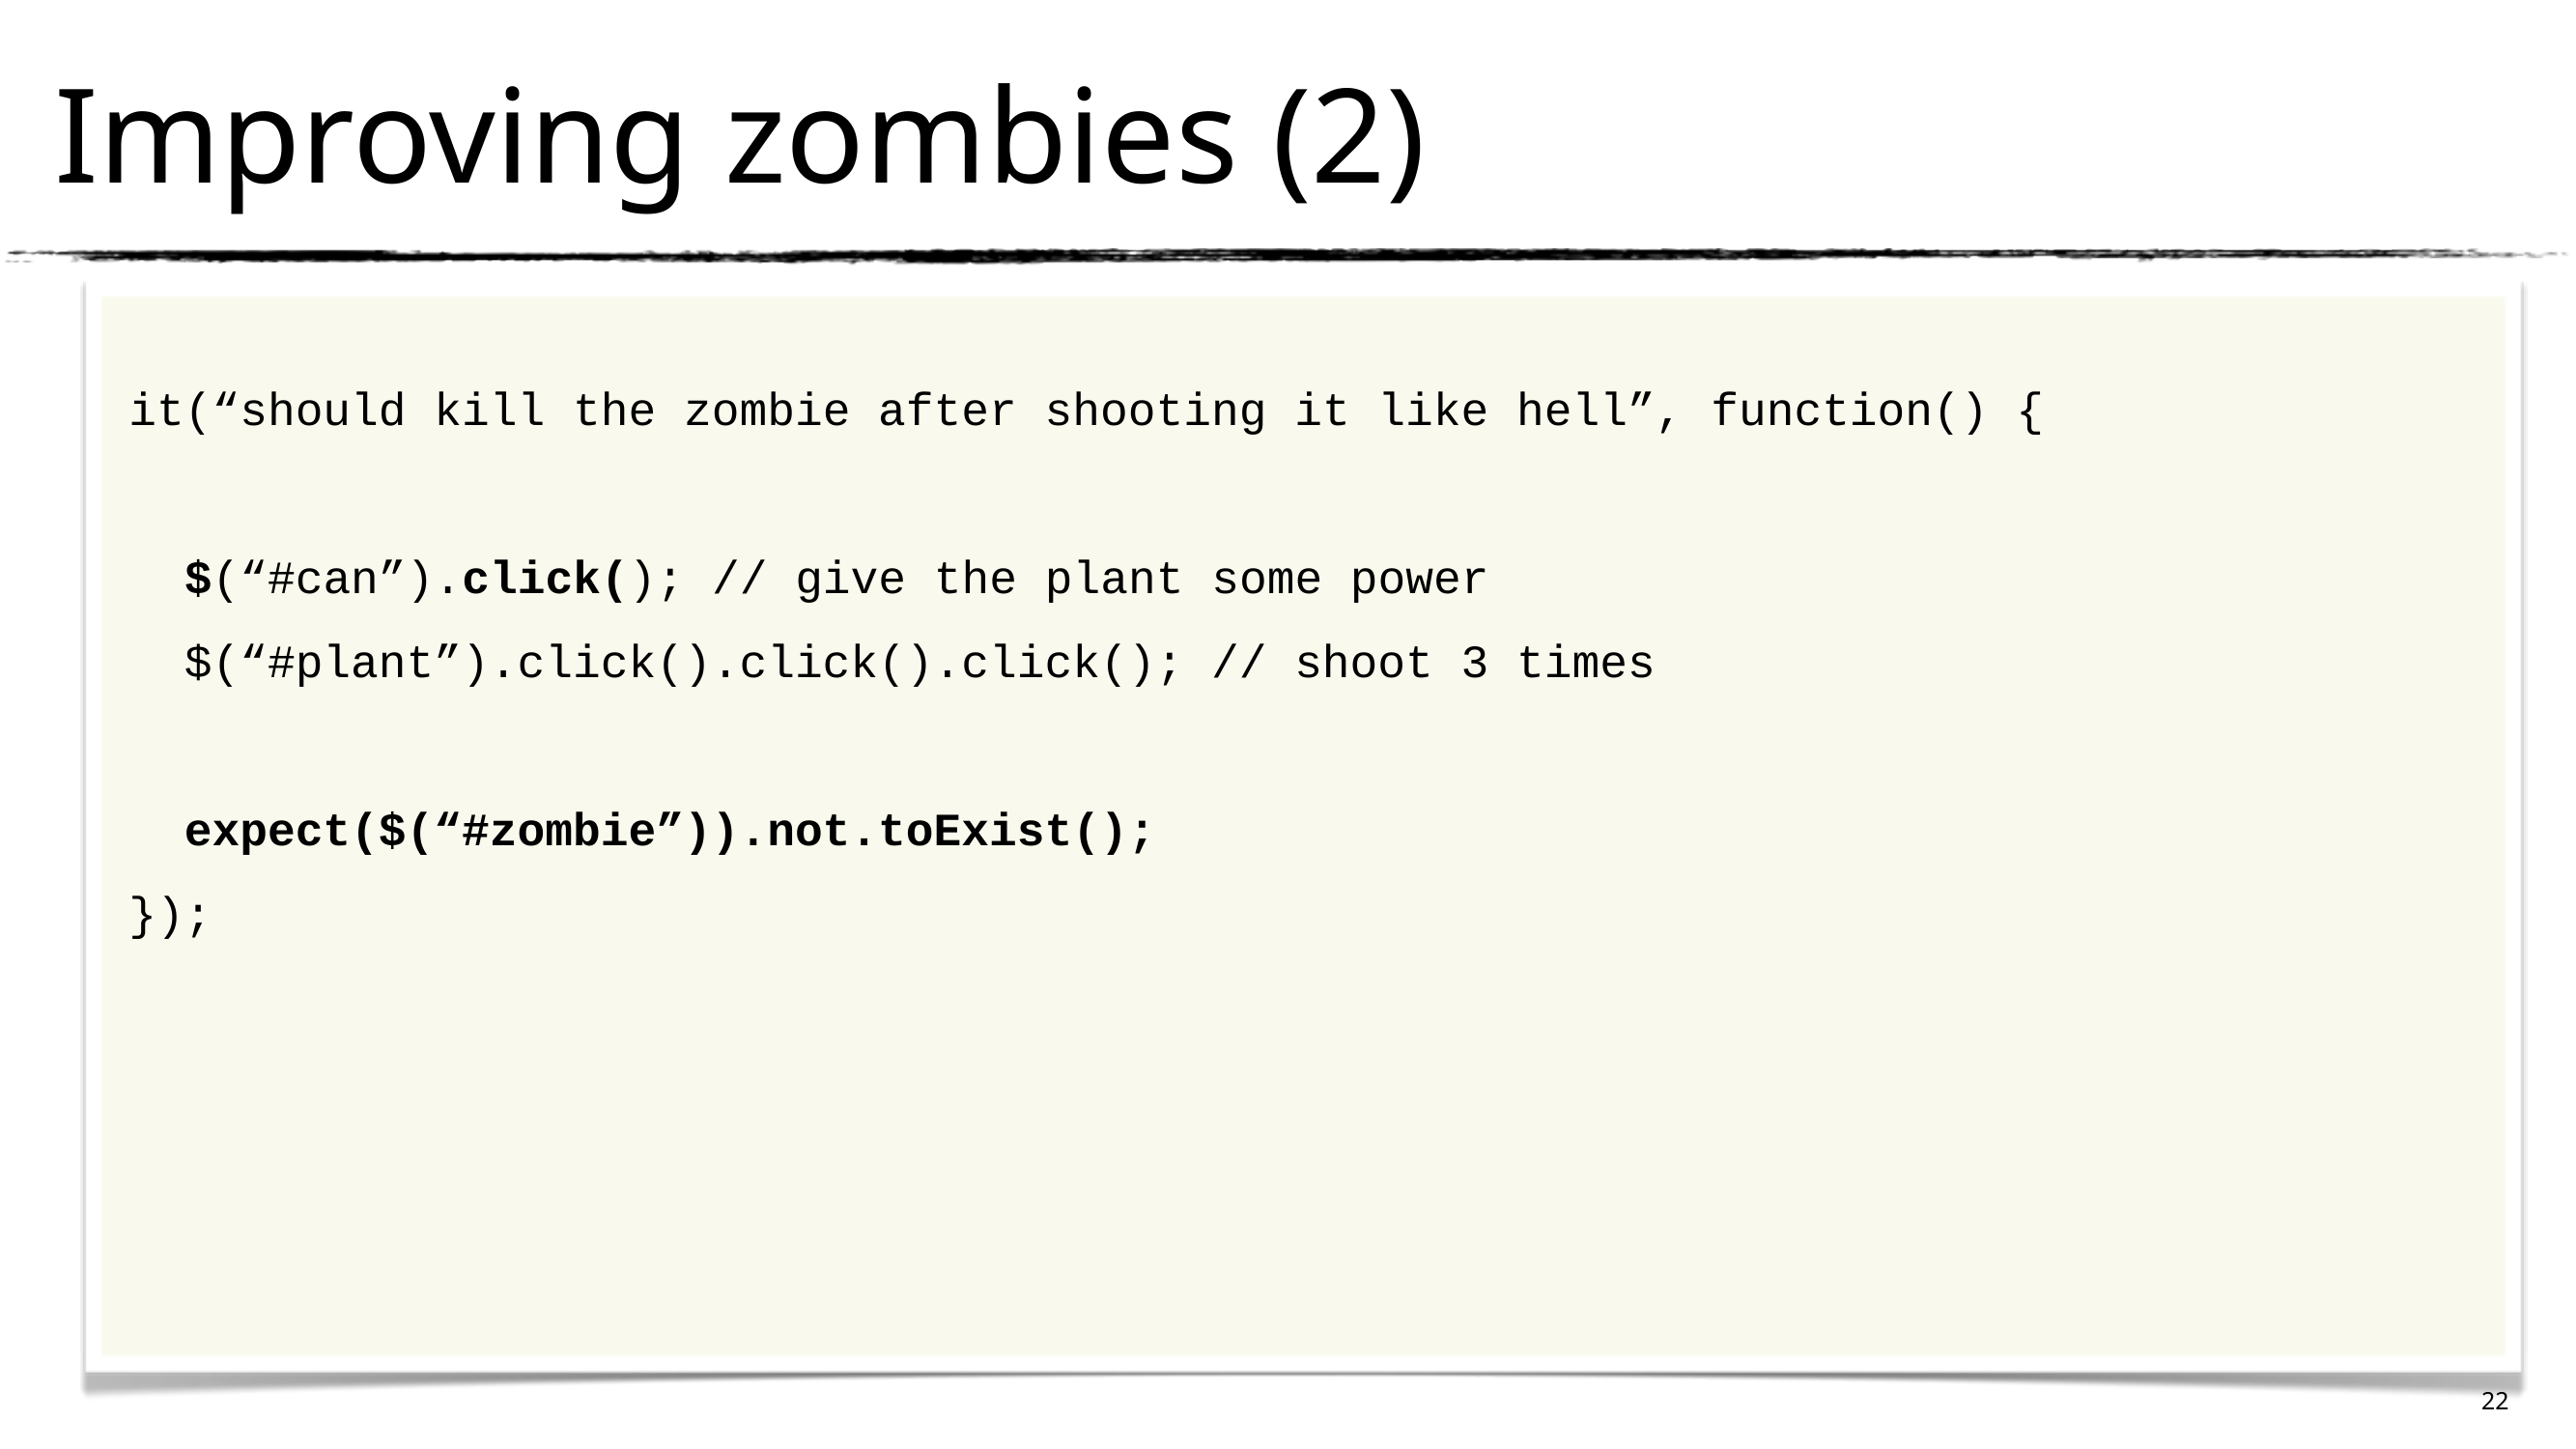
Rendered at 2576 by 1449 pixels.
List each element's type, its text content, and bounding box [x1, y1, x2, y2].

text_box <number> [2474, 1378, 2517, 1423]
picture [80, 280, 2528, 1401]
picture [0, 248, 2576, 268]
title Improving zombies (2) [45, 12, 2528, 250]
list it(“should kill the zombie after shooting it like hell”, function() { $(“#can”).click(); // give the plant some power $(“#plant”).click().click().click(); // shoot 3 times expect($(“#zombie”)).not.toExist(); }); [128, 295, 2507, 1333]
